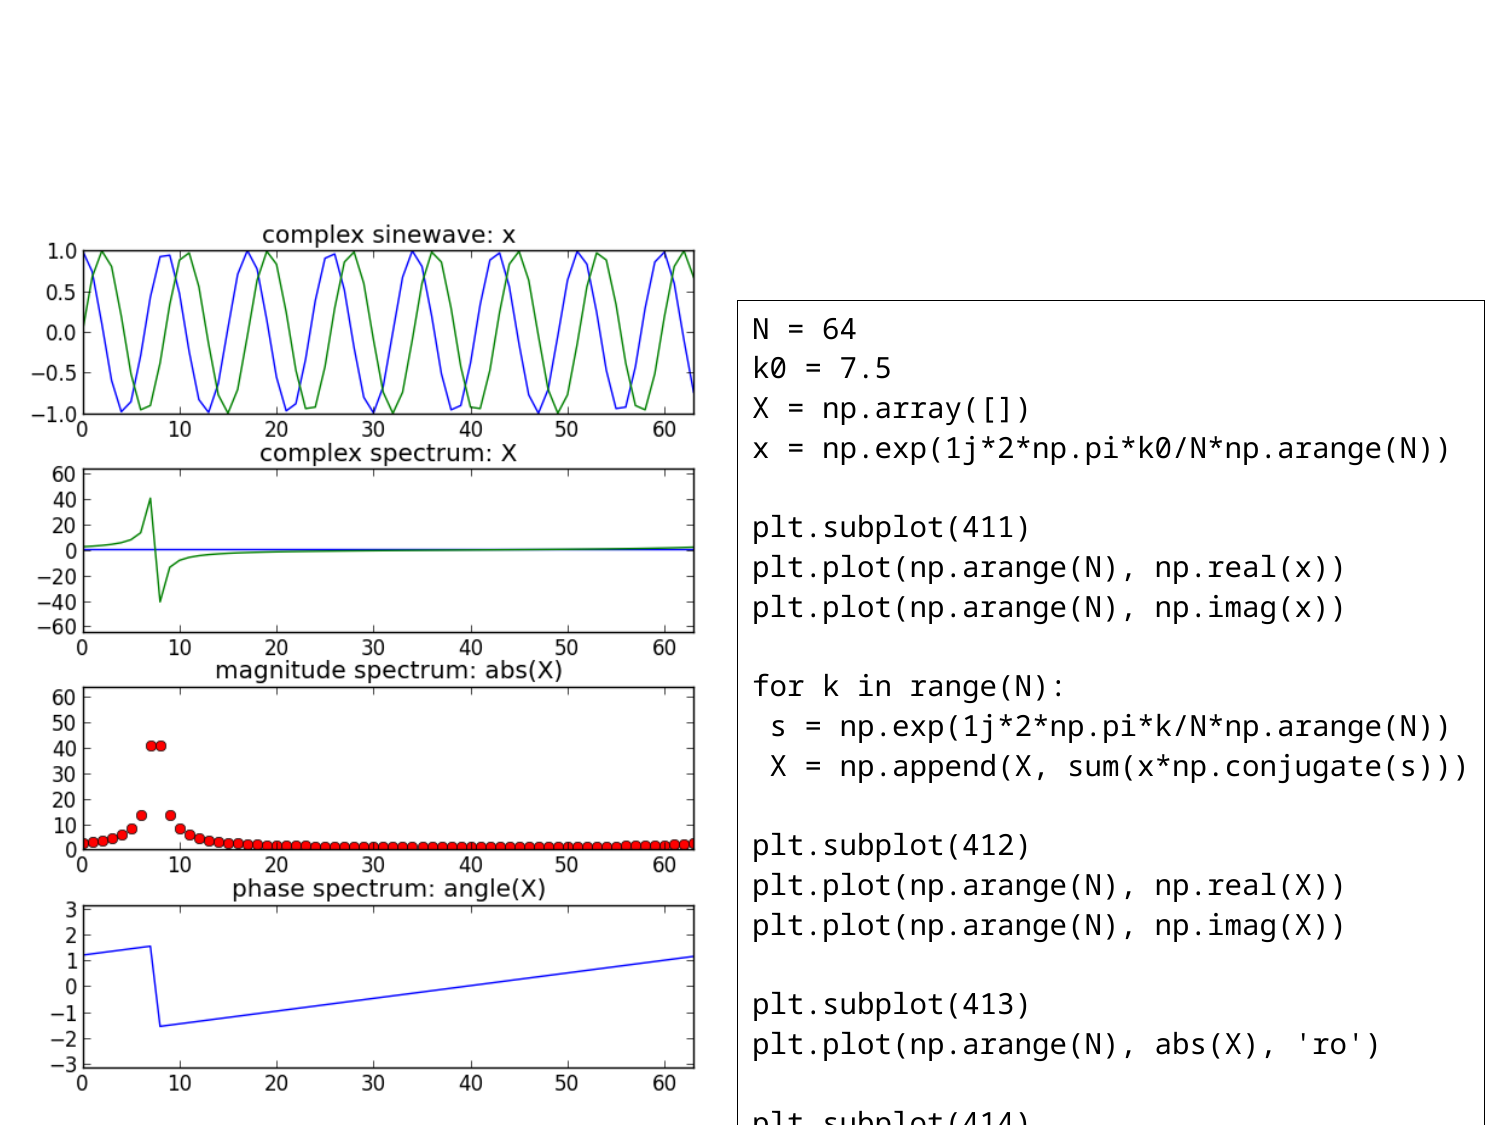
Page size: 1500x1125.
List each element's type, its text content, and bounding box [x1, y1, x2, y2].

text_box N = 64 k0 = 7.5 X = np.array([]) x = np.exp(1j*2*np.pi*k0/N*np.arange(N)) plt.subplot(411) plt.plot(np.arange(N), np.real(x)) plt.plot(np.arange(N), np.imag(x)) for k in range(N): s = np.exp(1j*2*np.pi*k/N*np.arange(N)) X = np.append(X, sum(x*np.conjugate(s))) plt.subplot(412) plt.plot(np.arange(N), np.real(X)) plt.plot(np.arange(N), np.imag(X)) plt.subplot(413) plt.plot(np.arange(N), abs(X), 'ro') plt.subplot(414) plt.plot(np.arange(N), np.angle(X)) [737, 300, 1485, 960]
picture [0, 149, 772, 1125]
picture [738, 960, 772, 1125]
picture [757, 1119, 765, 1125]
